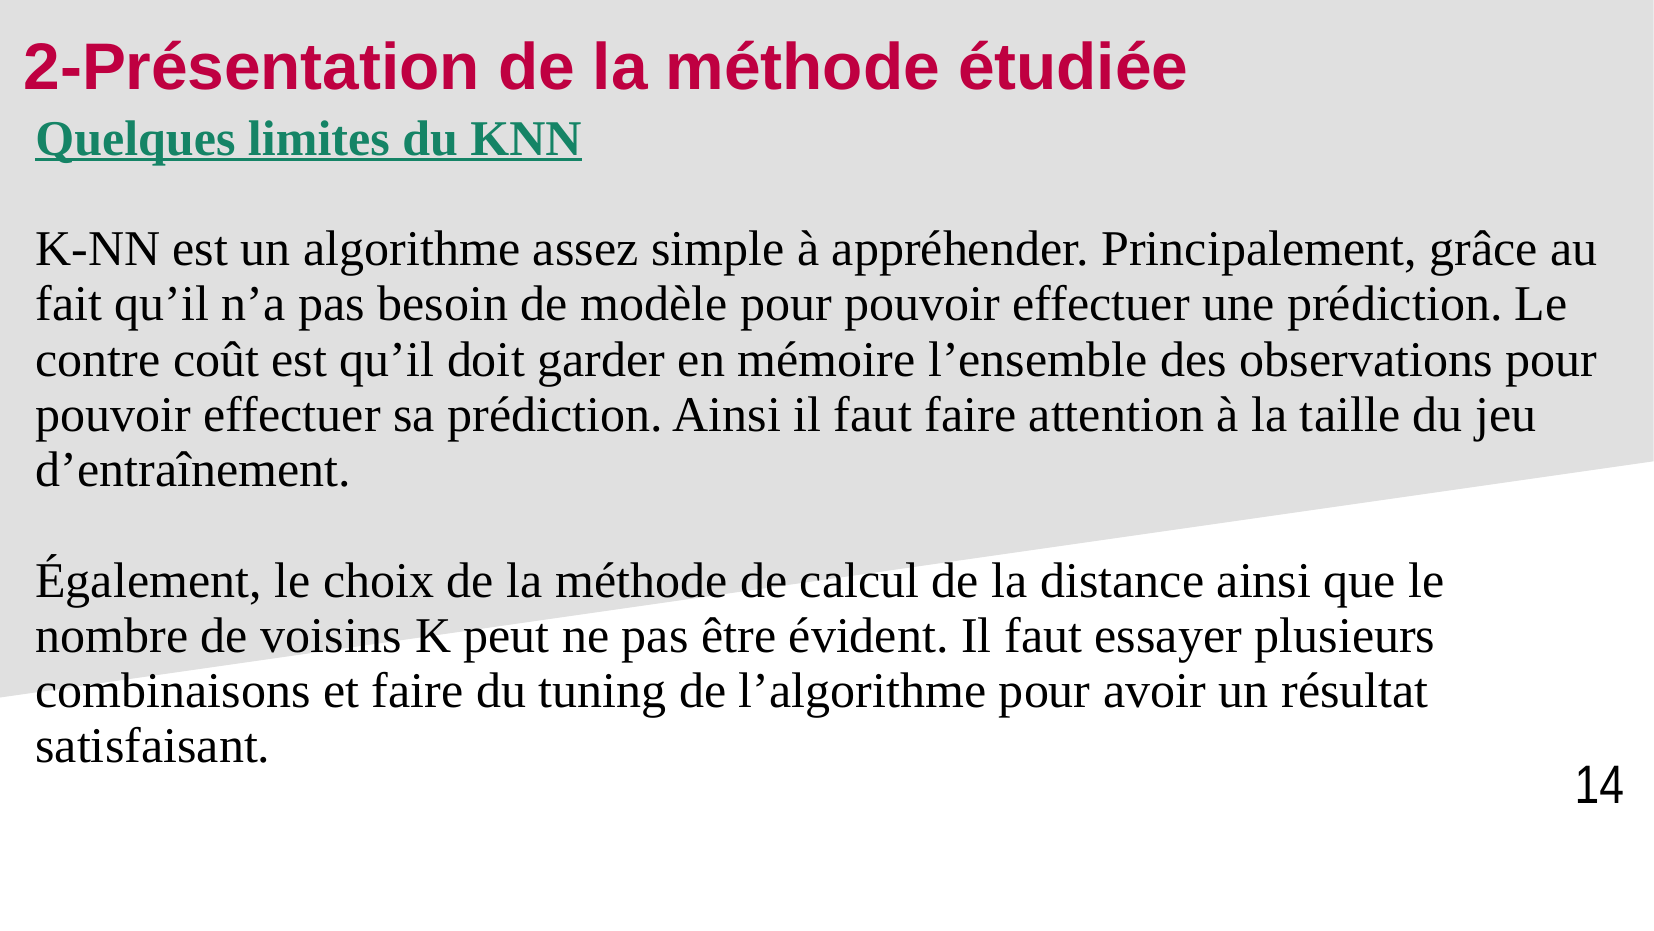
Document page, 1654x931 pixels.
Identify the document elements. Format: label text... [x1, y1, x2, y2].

title 2-Présentation de la méthode étudiée [23, 15, 1501, 119]
subtitle Quelques limites du KNN K-NN est un algorithme assez simple à appréhender. Principalement, grâce au fait qu’il n’a pas besoin de modèle pour pouvoir effectuer une prédiction. Le contre coût est qu’il doit garder en mémoire l’ensemble des observations pour pouvoir effectuer sa prédiction. Ainsi il faut faire attention à la taille du jeu d’entraînement. Également, le choix de la méthode de calcul de la distance ainsi que le nombre de voisins K peut ne pas être évident. Il faut essayer plusieurs combinaisons et faire du tuning de l’algorithme pour avoir un résultat satisfaisant. [35, 110, 1607, 863]
